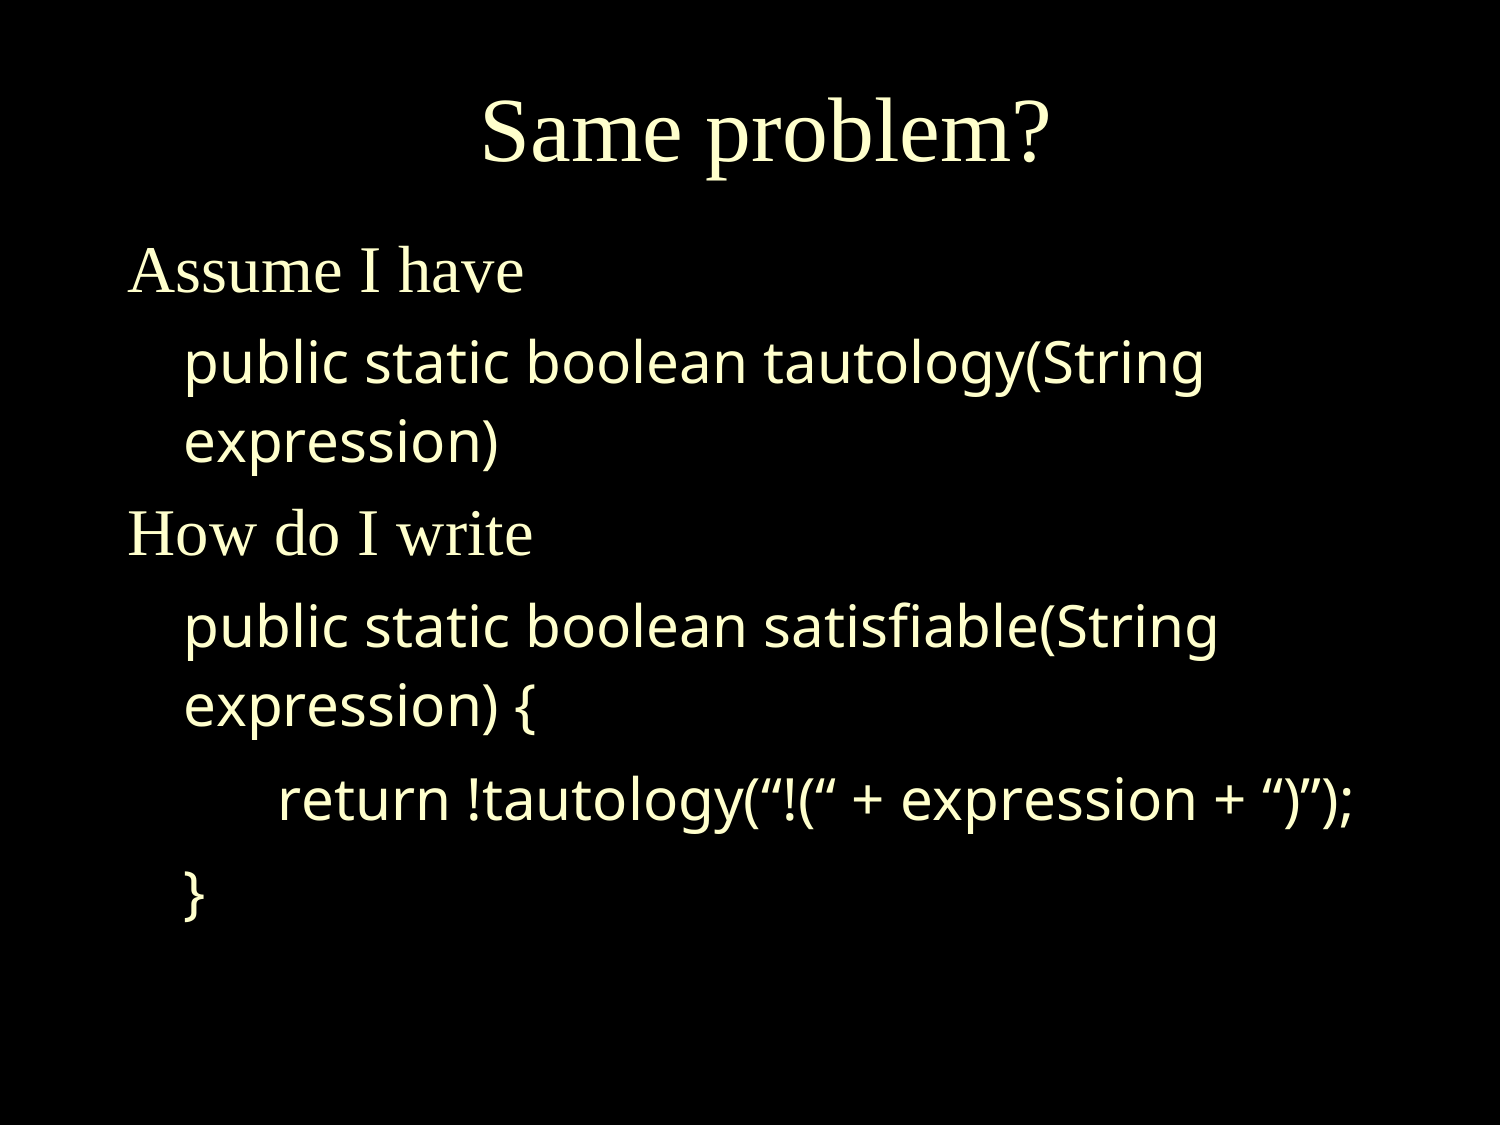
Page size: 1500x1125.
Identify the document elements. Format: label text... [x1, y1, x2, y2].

list Assume I have public static boolean tautology(String expression) How do I write public static boolean satisfiable(String expression) { return !tautology(“!(“ + expression + “)”); } [112, 224, 1482, 1114]
title Same problem? [37, 35, 1496, 225]
